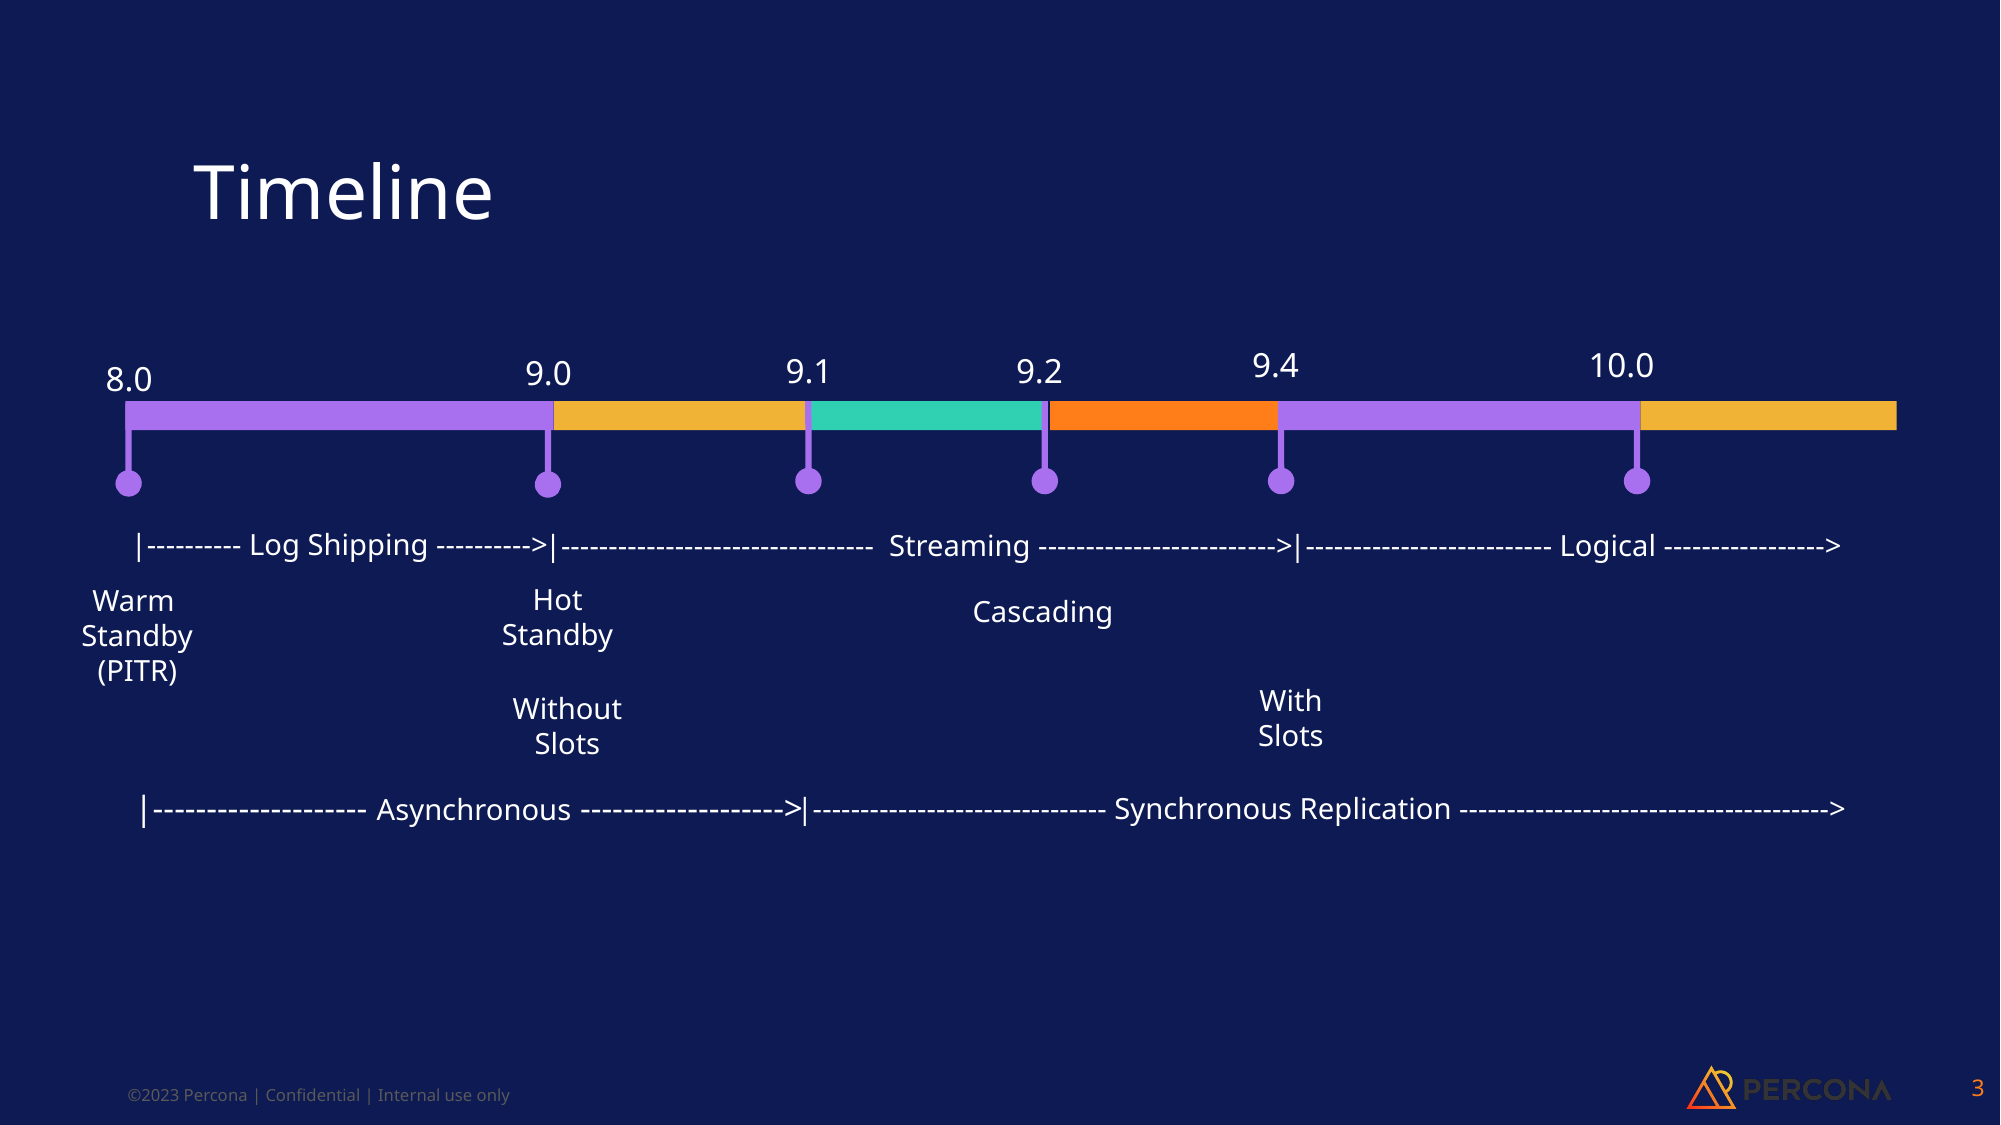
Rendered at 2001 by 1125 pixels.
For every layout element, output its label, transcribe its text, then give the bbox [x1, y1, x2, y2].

text_box 9.0 [491, 325, 606, 386]
text_box [1282, 401, 1635, 431]
text_box |-------------------- Asynchronous -------------------> [114, 761, 1015, 843]
text_box |------------------------------- Synchronous Replication ---------------------------------------> [776, 770, 1906, 846]
text_box Cascading [928, 573, 1158, 657]
text_box |---------- Log Shipping ----------> [105, 505, 574, 581]
text_box [1034, 470, 1055, 492]
text_box 10.0 [1563, 318, 1680, 400]
text_box [118, 473, 139, 494]
text_box |-------------------------- Logical -----------------> [1351, 507, 1870, 574]
text_box [1640, 401, 1897, 431]
text_box [1050, 401, 1277, 431]
text_box [1271, 470, 1292, 492]
text_box Timeline [178, 124, 1835, 266]
text_box [537, 474, 558, 495]
text_box Warm Standby (PITR) [47, 562, 228, 645]
text_box [812, 401, 1041, 431]
text_box 8.0 [72, 331, 186, 392]
text_box |--------------------------------- Streaming -------------------------> [525, 506, 1351, 582]
text_box [125, 401, 805, 431]
text_box Hot Standby [467, 561, 648, 667]
text_box With Slots [1187, 662, 1395, 739]
text_box 9.2 [979, 324, 1100, 406]
text_box Without Slots [479, 670, 656, 747]
text_box 9.1 [749, 324, 870, 406]
text_box 9.4 [1229, 318, 1322, 400]
picture [1686, 1065, 1748, 1109]
text_box [1626, 470, 1648, 492]
slide_number <number> [1748, 1059, 2000, 1120]
text_box [798, 470, 819, 492]
